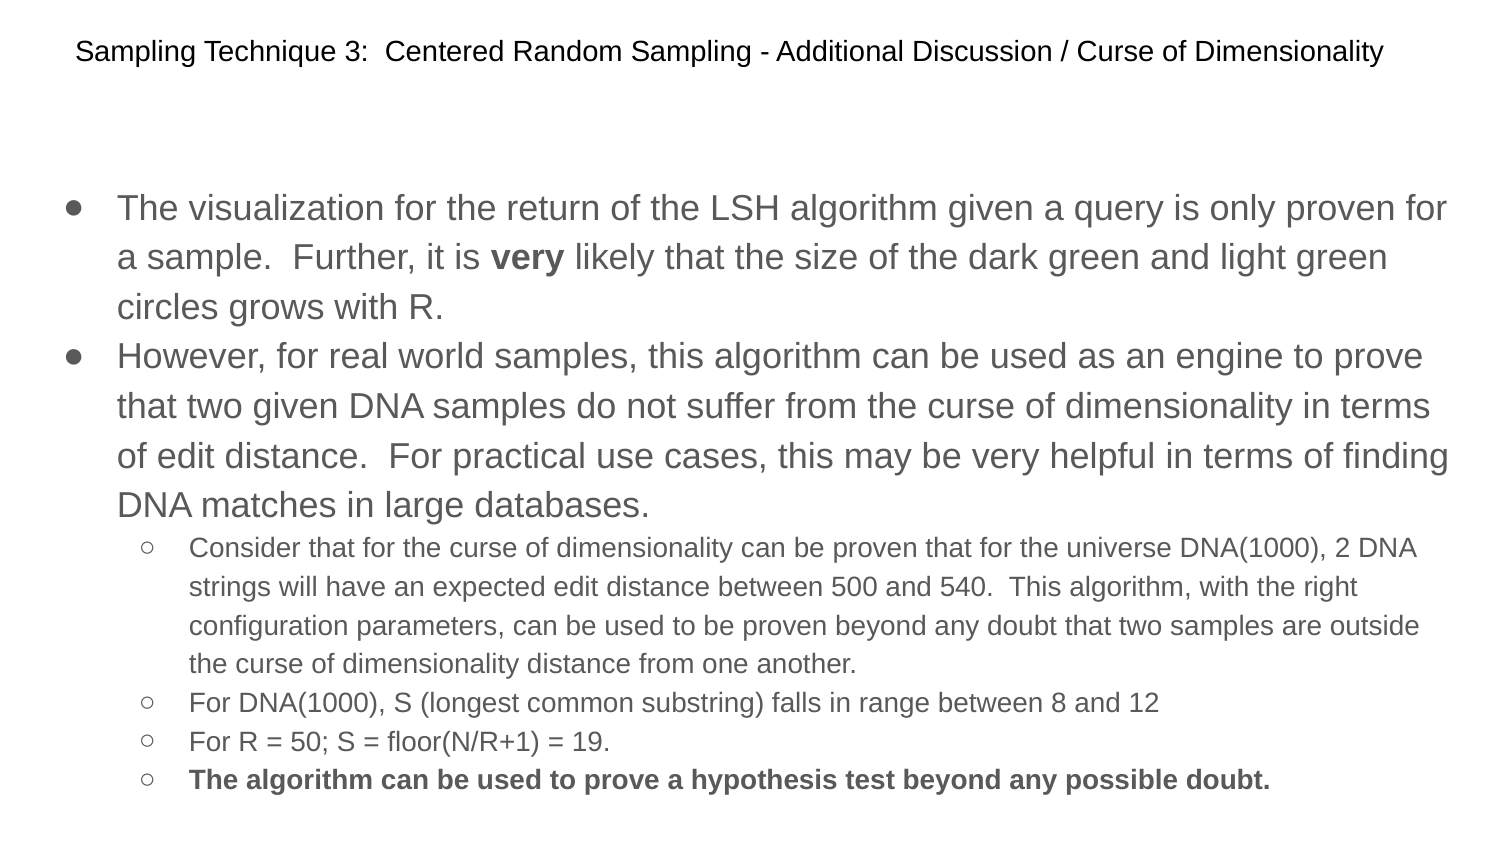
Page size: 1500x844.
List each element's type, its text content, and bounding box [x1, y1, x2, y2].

title Sampling Technique 3: Centered Random Sampling - Additional Discussion / Curse of Dimensionality [60, 17, 1458, 112]
list The visualization for the return of the LSH algorithm given a query is only proven for a sample. Further, it is very likely that the size of the dark green and light green circles grows with R. However, for real world samples, this algorithm can be used as an engine to prove that two given DNA samples do not suffer from the curse of dimensionality in terms of edit distance. For practical use cases, this may be very helpful in terms of finding DNA matches in large databases. Consider that for the curse of dimensionality can be proven that for the universe DNA(1000), 2 DNA strings will have an expected edit distance between 500 and 540. This algorithm, with the right configuration parameters, can be used to be proven beyond any doubt that two samples are outside the curse of dimensionality distance from one another. For DNA(1000), S (longest common substring) falls in range between 8 and 12 For R = 50; S = floor(N/R+1) = 19. The algorithm can be used to prove a hypothesis test beyond any possible doubt. [29, 162, 1470, 817]
